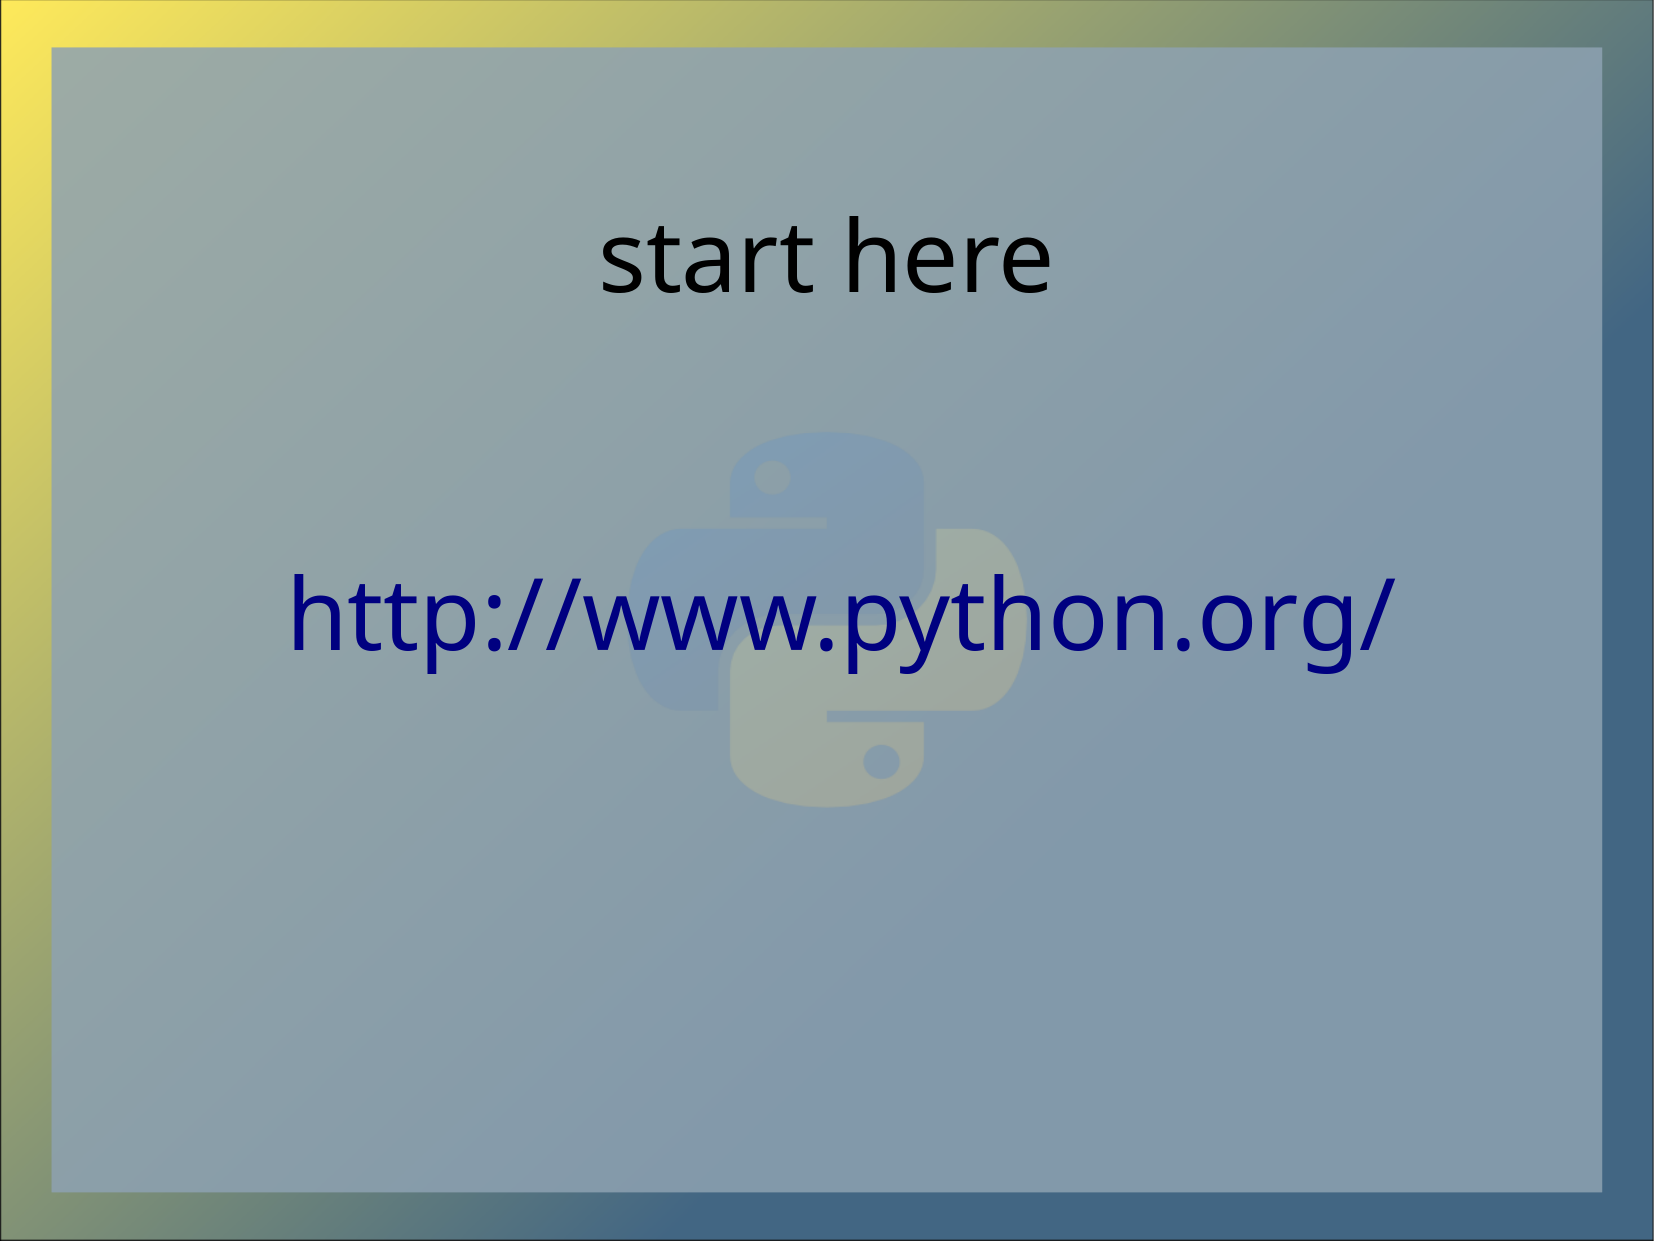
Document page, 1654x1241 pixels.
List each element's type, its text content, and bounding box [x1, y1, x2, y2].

list http://www.python.org/ [82, 543, 1571, 698]
picture [0, 0, 1654, 1241]
title start here [82, 150, 1571, 358]
